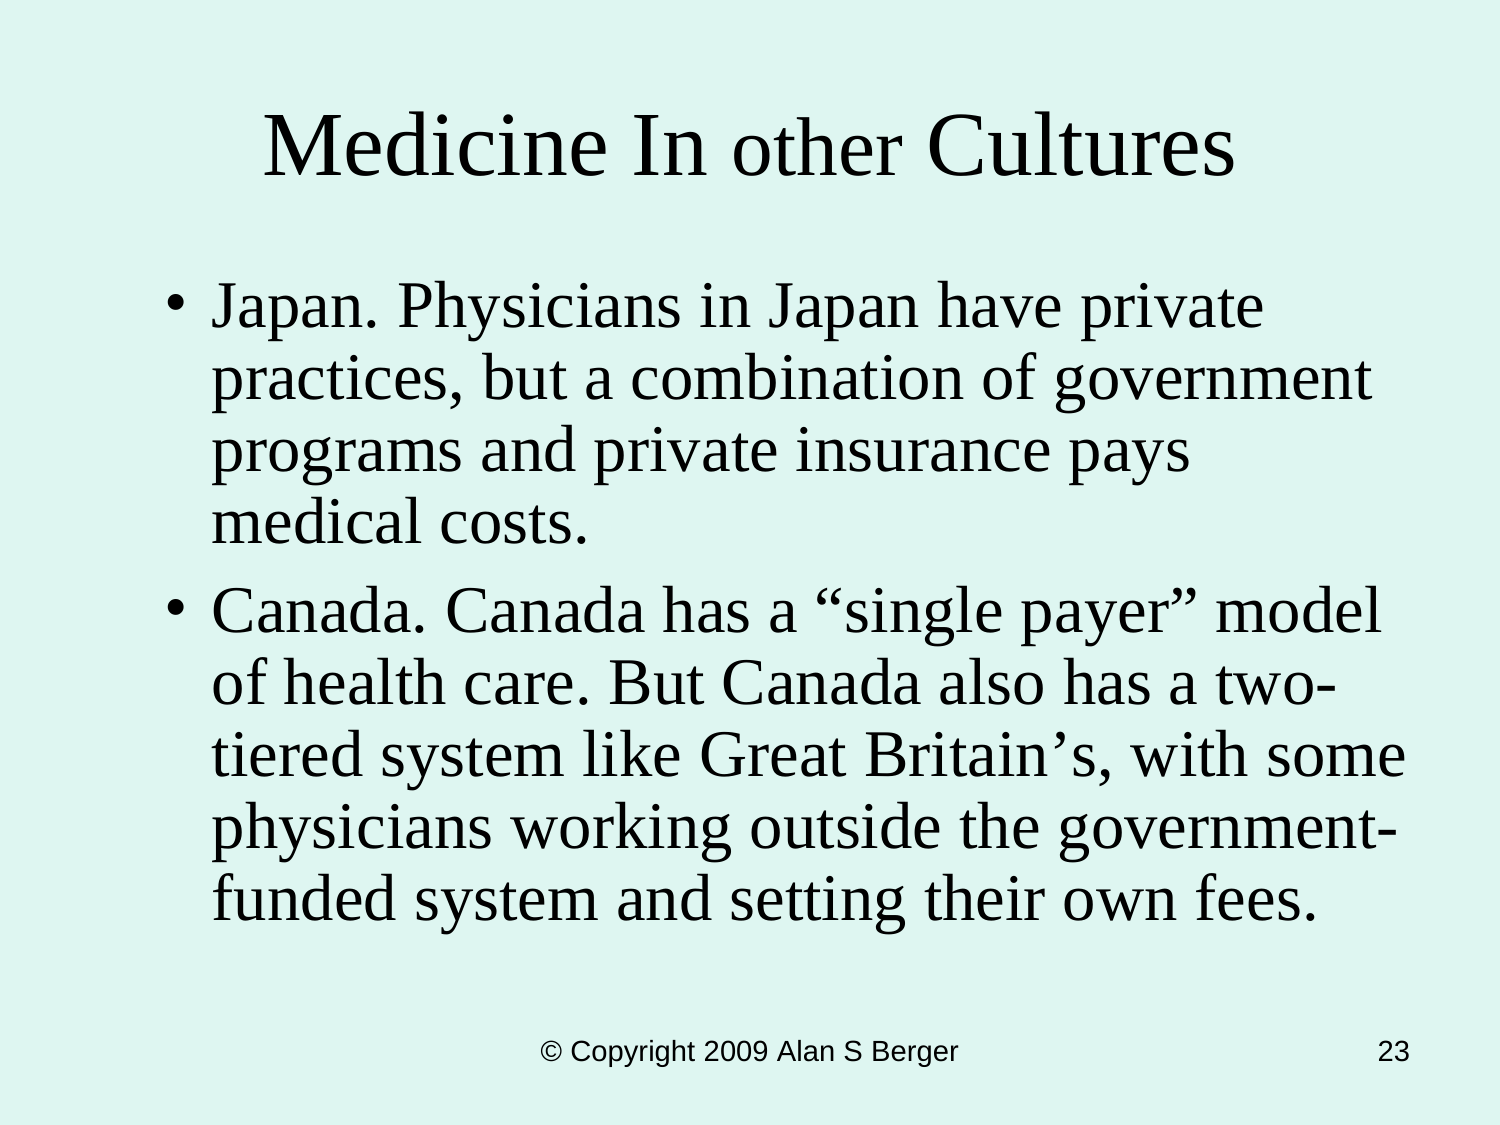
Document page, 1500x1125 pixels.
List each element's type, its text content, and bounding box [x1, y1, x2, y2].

title Medicine In other Cultures [75, 45, 1426, 233]
list Japan. Physicians in Japan have private practices, but a combination of government programs and private insurance pays medical costs. Canada. Canada has a “single payer” model of health care. But Canada also has a two-tiered system like Great Britain’s, with some physicians working outside the government-funded system and setting their own fees. [75, 262, 1426, 1005]
